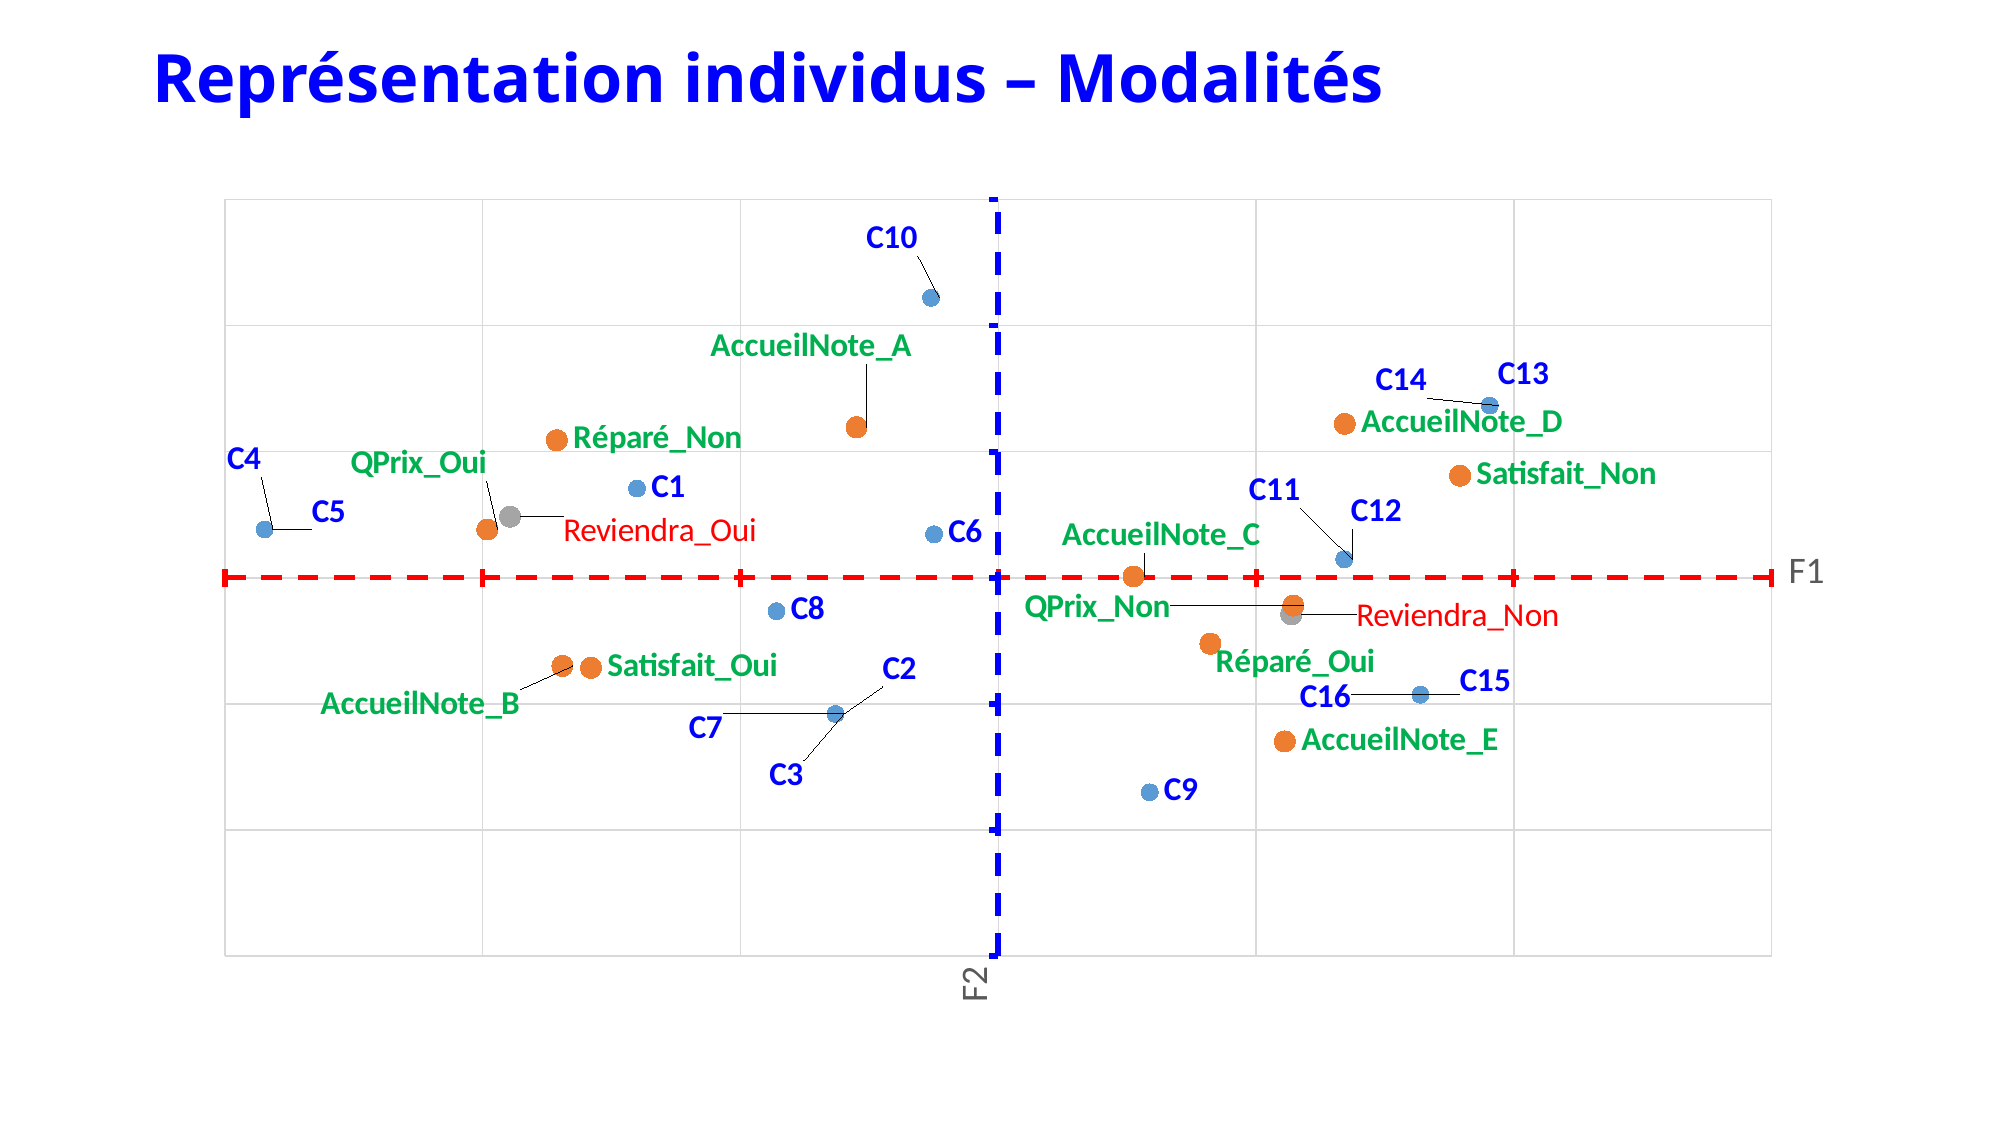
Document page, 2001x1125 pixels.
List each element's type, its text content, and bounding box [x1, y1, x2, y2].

chart [137, 170, 1833, 1025]
title Représentation individus – Modalités [137, 22, 1863, 140]
